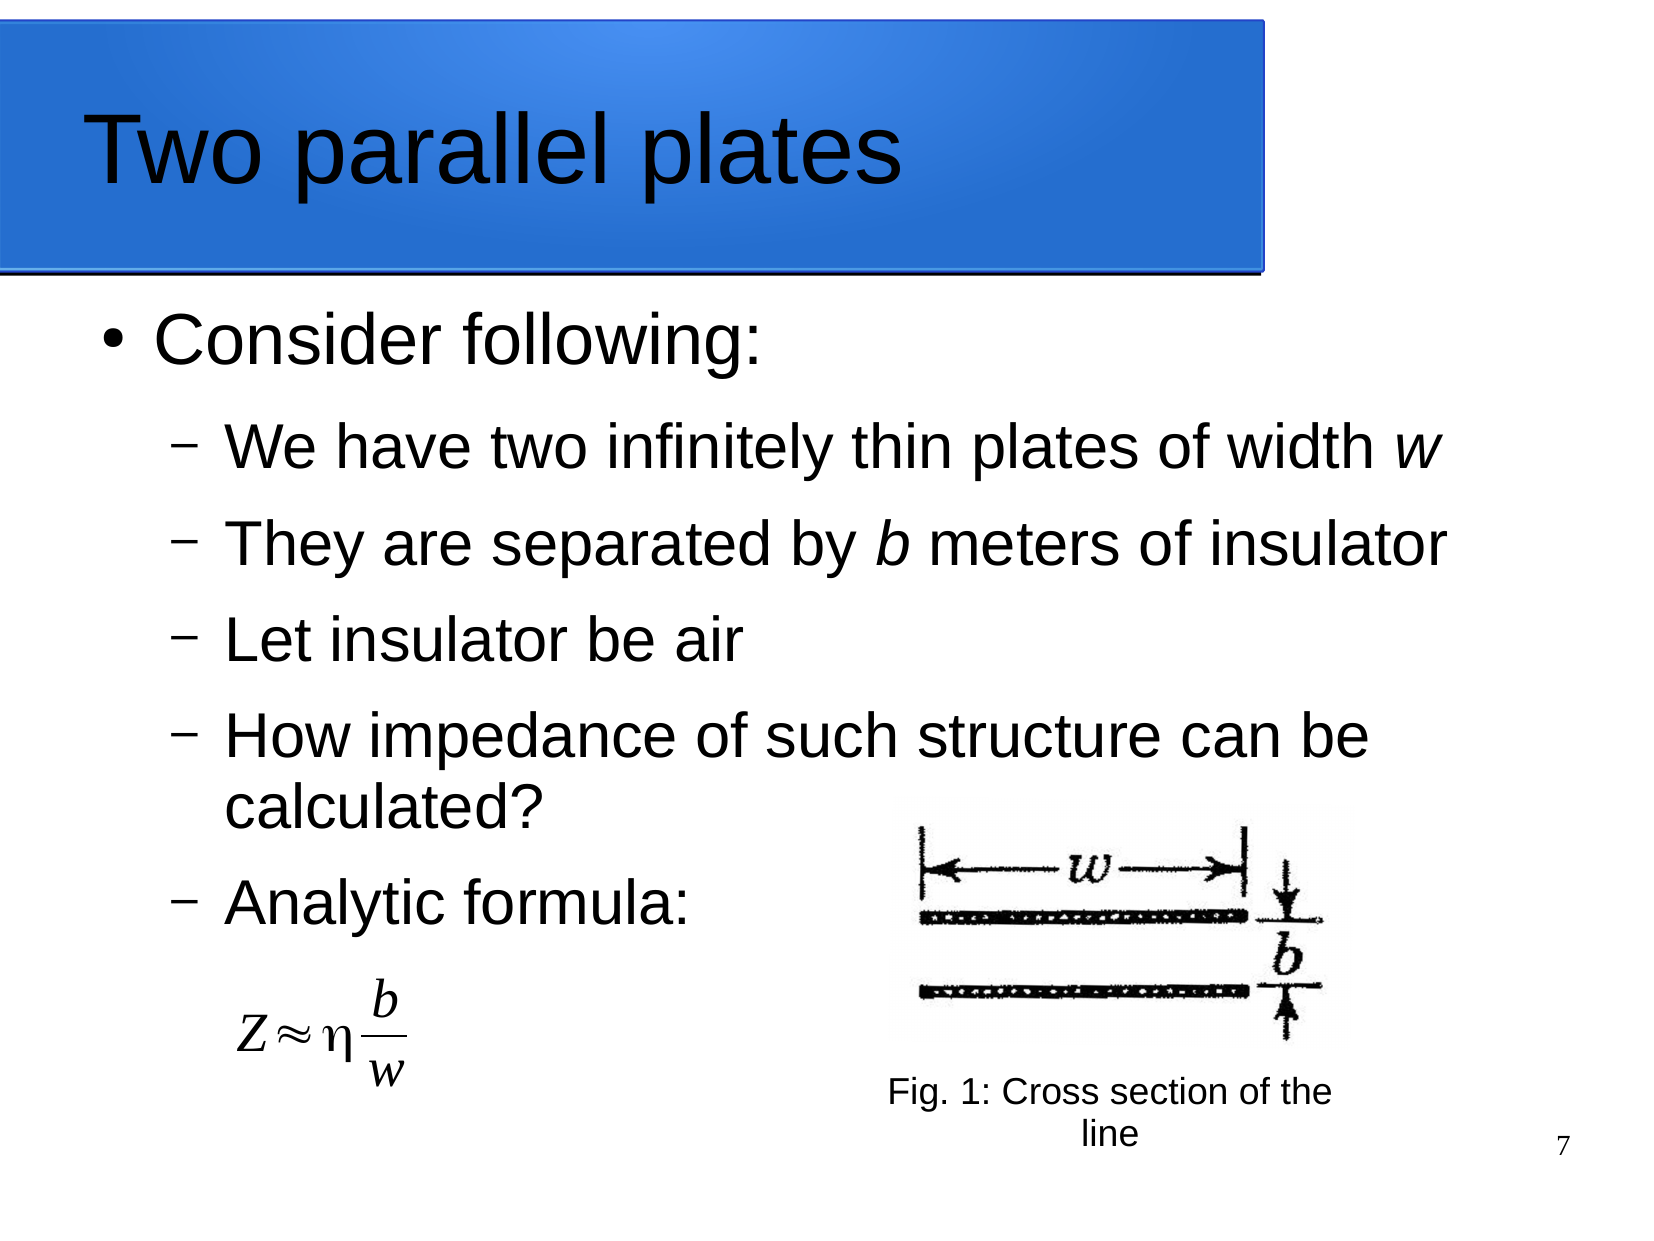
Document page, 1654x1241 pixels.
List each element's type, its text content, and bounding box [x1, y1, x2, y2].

picture [888, 796, 1355, 1050]
chart [218, 968, 424, 1101]
title Two parallel plates [82, 47, 1235, 252]
text_box Fig. 1: Cross section of the line [862, 1062, 1359, 1162]
list Consider following: We have two infinitely thin plates of width w They are separated by b meters of insulator Let insulator be air How impedance of such structure can be calculated? Analytic formula: [82, 299, 1571, 1019]
